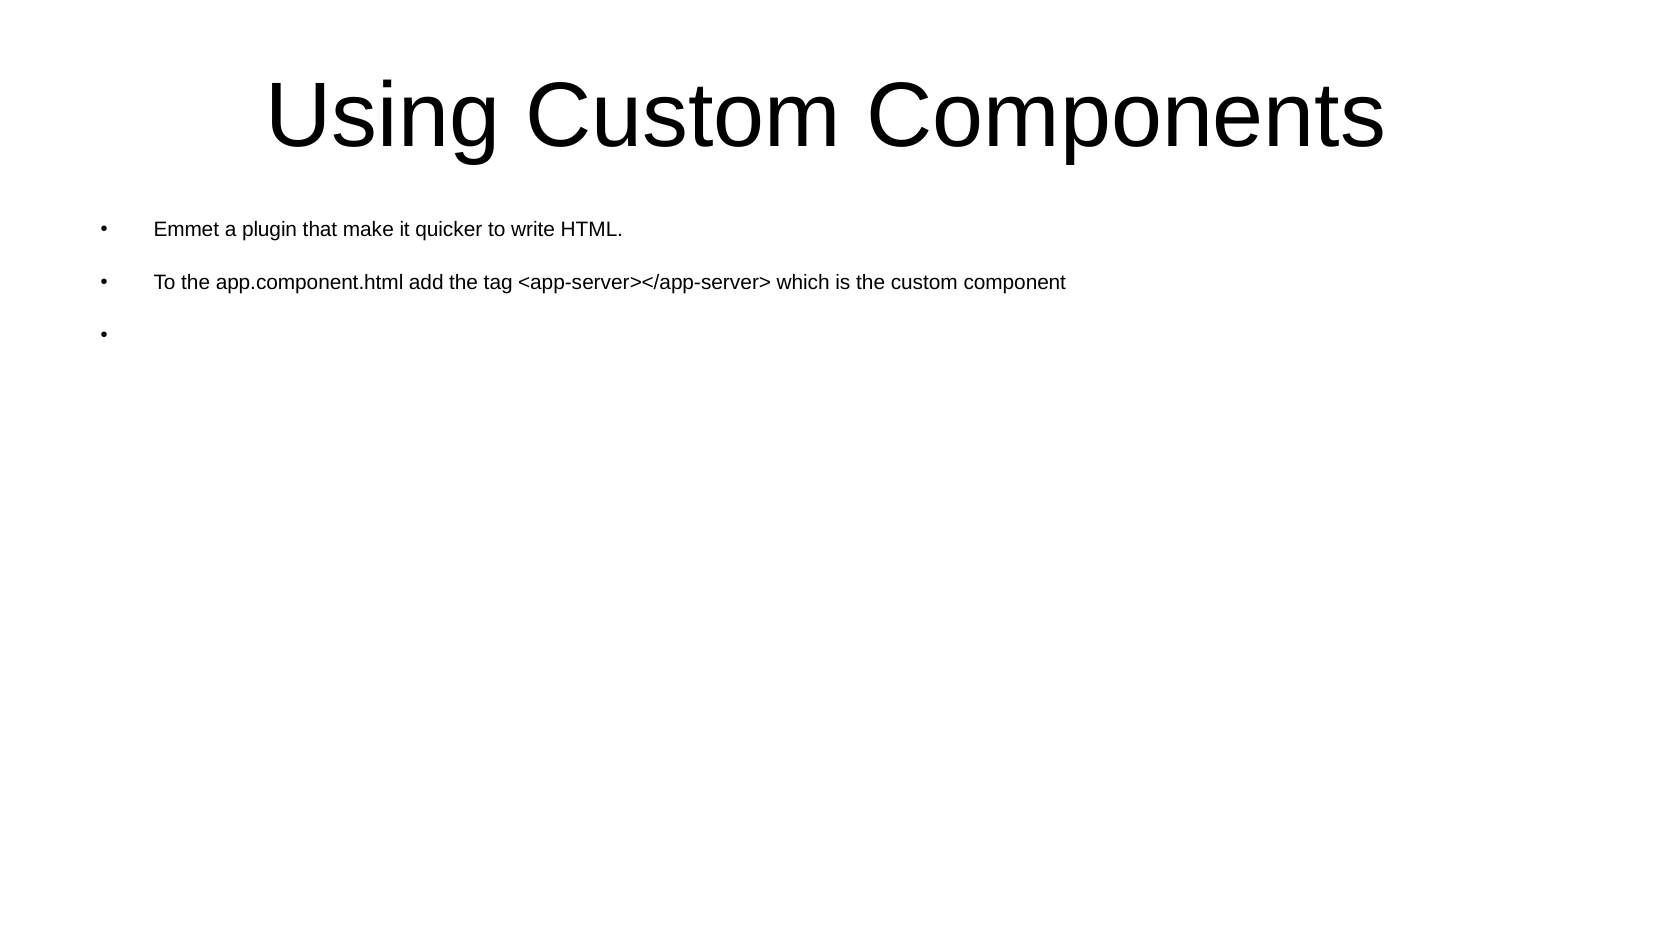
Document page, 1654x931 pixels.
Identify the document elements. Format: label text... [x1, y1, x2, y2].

title Using Custom Components [82, 37, 1571, 193]
list Emmet a plugin that make it quicker to write HTML. To the app.component.html add the tag <app-server></app-server> which is the custom component [82, 217, 1576, 901]
